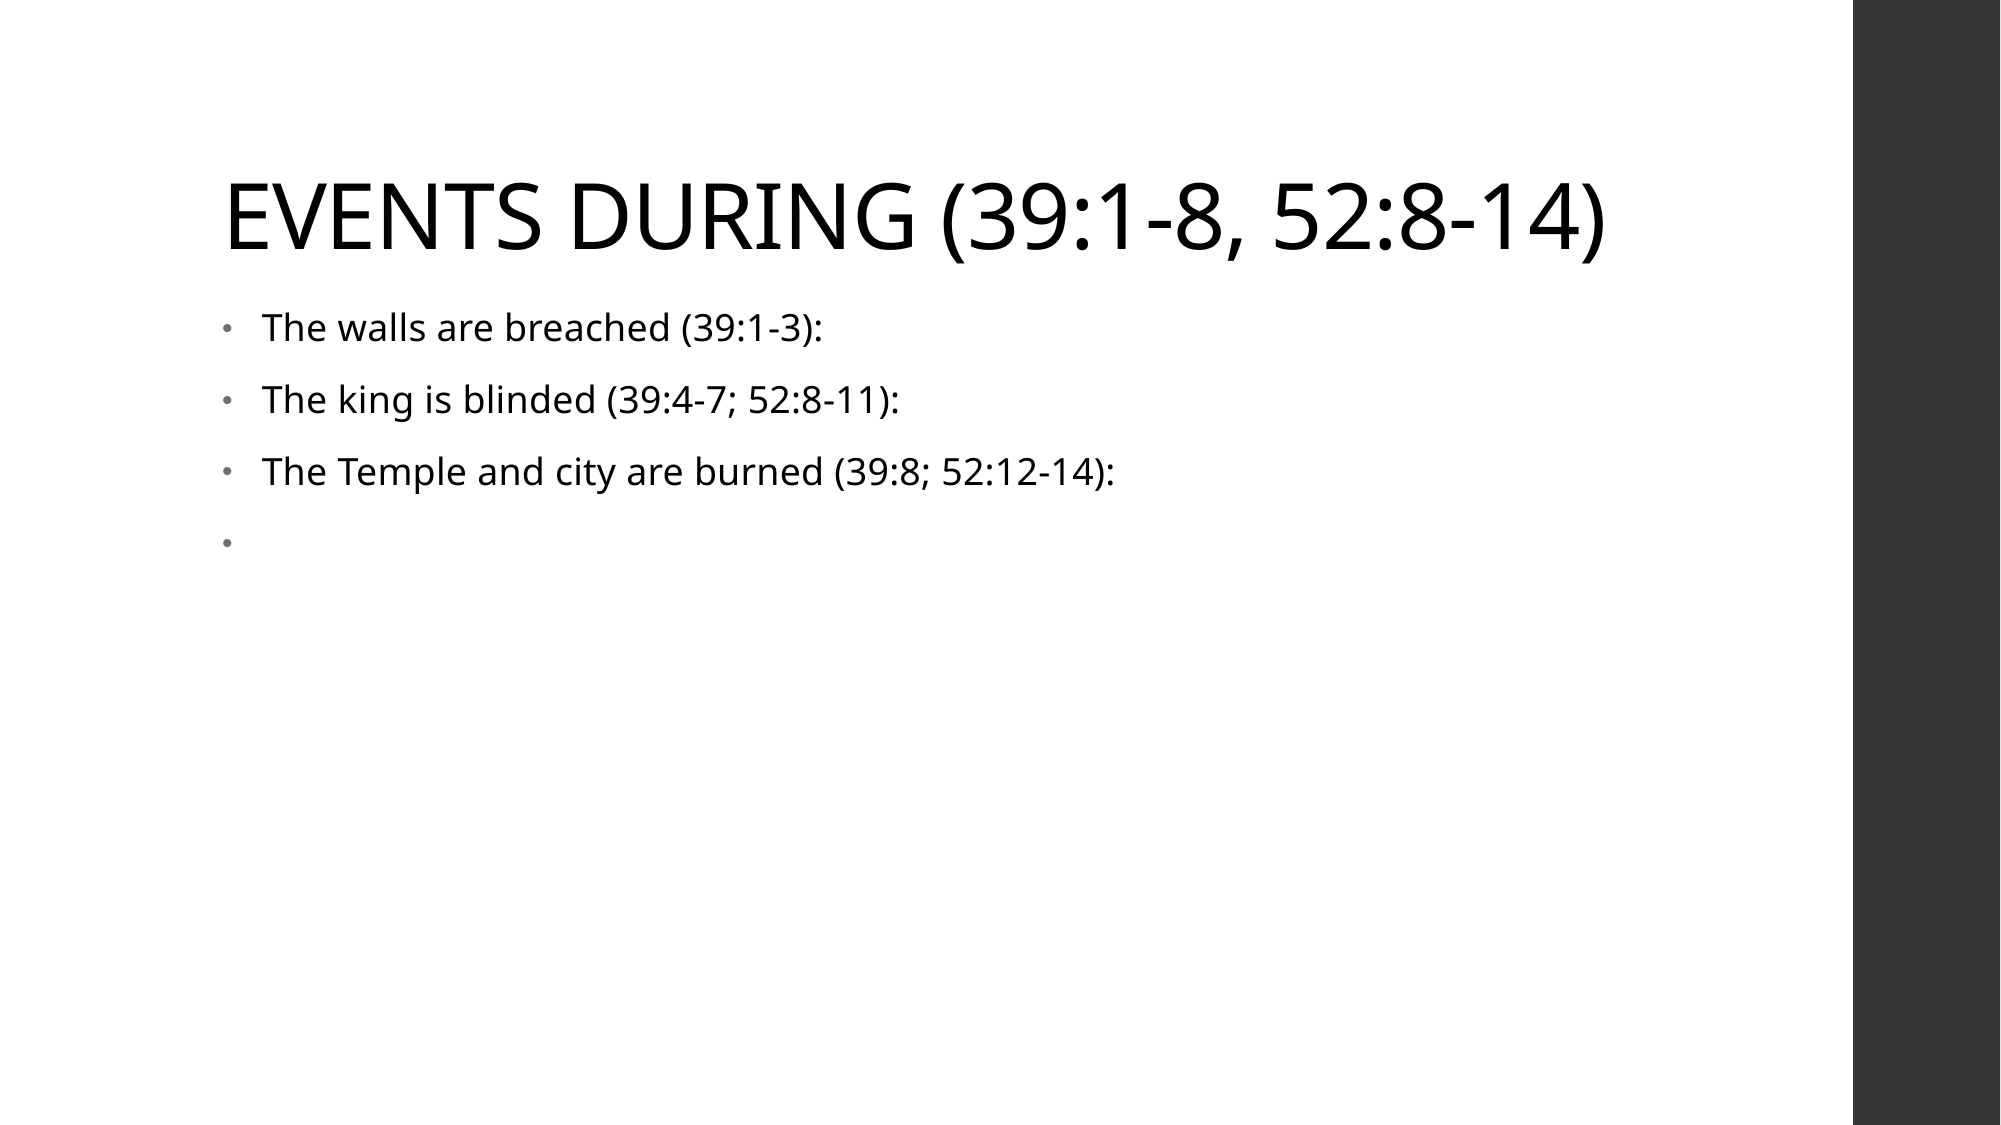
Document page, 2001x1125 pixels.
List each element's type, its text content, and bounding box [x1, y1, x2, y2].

list The walls are breached (39:1-3): The king is blinded (39:4-7; 52:8-11): The Temple and city are burned (39:8; 52:12-14): [206, 299, 1617, 1014]
title EVENTS DURING (39:1-8, 52:8-14) [206, 60, 1797, 278]
